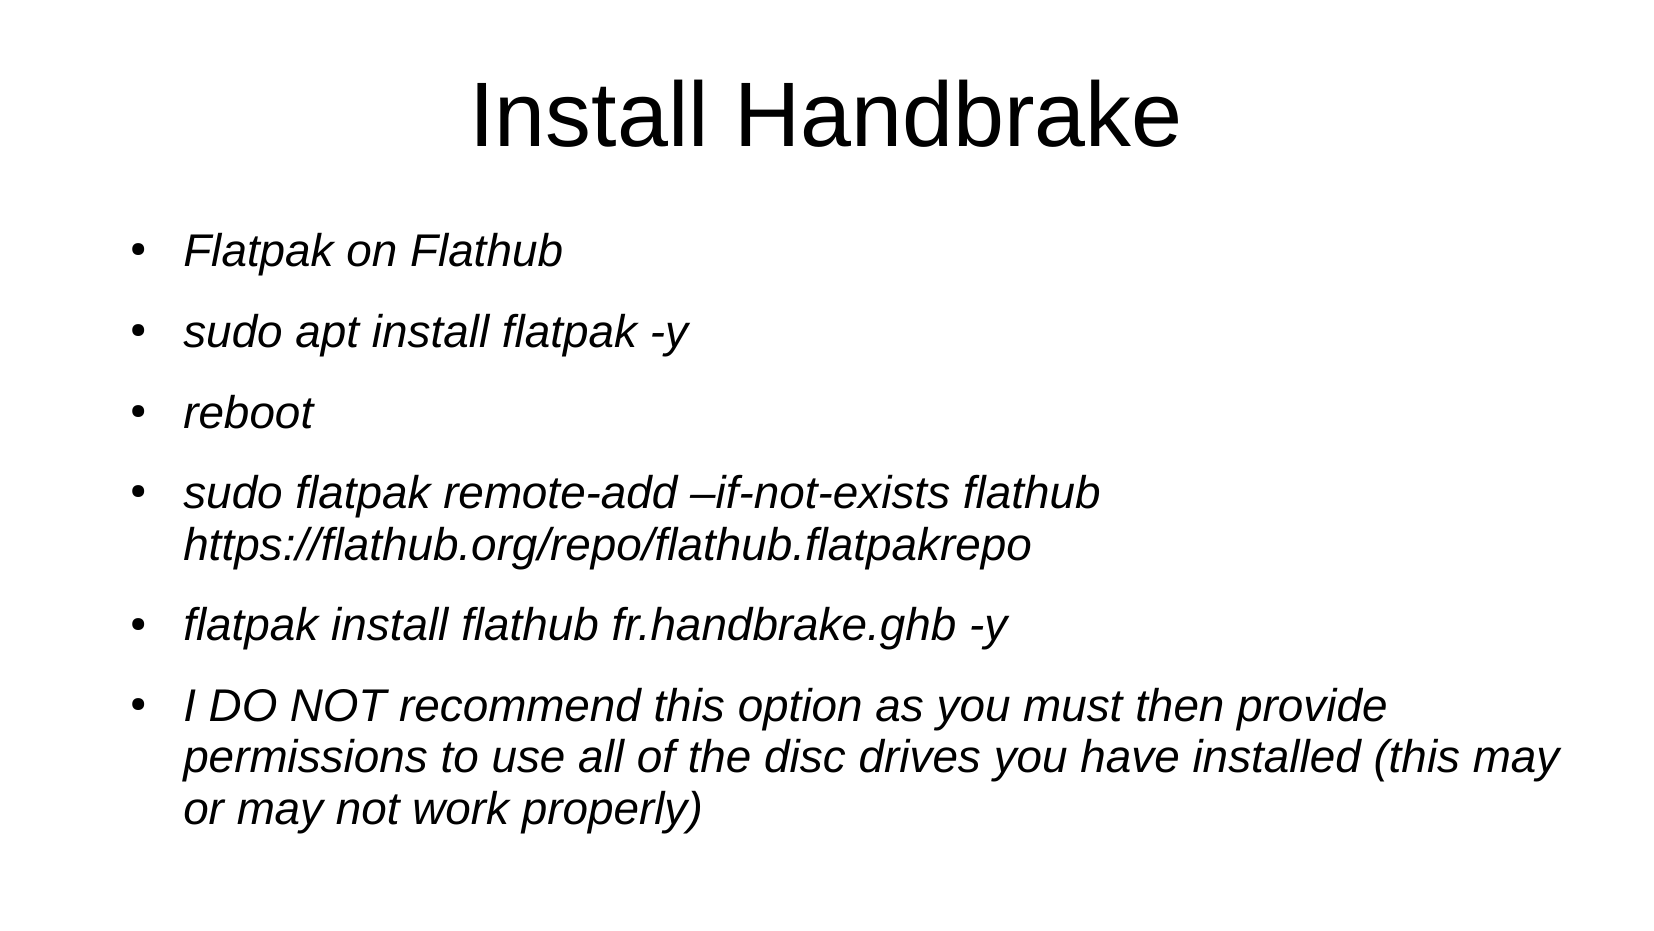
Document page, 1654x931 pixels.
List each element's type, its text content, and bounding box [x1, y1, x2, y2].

list Flatpak on Flathub sudo apt install flatpak -y reboot sudo flatpak remote-add –if-not-exists flathub https://flathub.org/repo/flathub.flatpakrepo flatpak install flathub fr.handbrake.ghb -y I DO NOT recommend this option as you must then provide permissions to use all of the disc drives you have installed (this may or may not work properly) [112, 225, 1576, 901]
title Install Handbrake [82, 37, 1571, 193]
